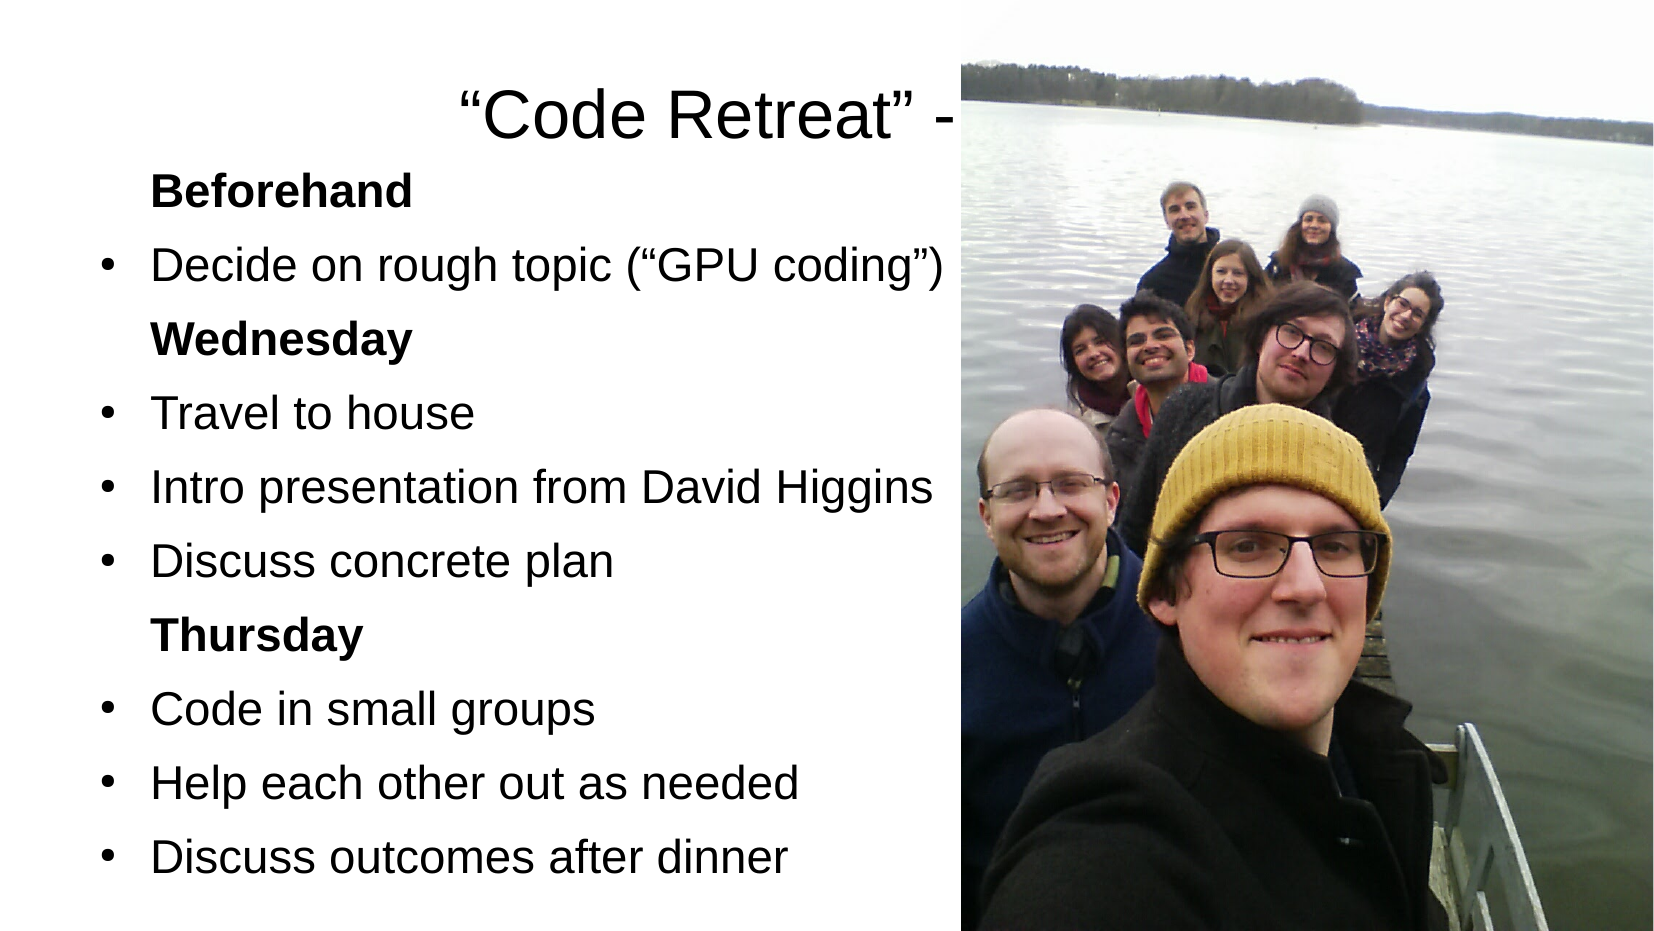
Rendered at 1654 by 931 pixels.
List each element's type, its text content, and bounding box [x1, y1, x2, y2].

list Beforehand Decide on rough topic (“GPU coding”) Wednesday Travel to house Intro presentation from David Higgins Discuss concrete plan Thursday Code in small groups Help each other out as needed Discuss outcomes after dinner [82, 165, 961, 886]
title “Code Retreat” - Format [82, 37, 961, 165]
picture [961, 0, 1654, 931]
